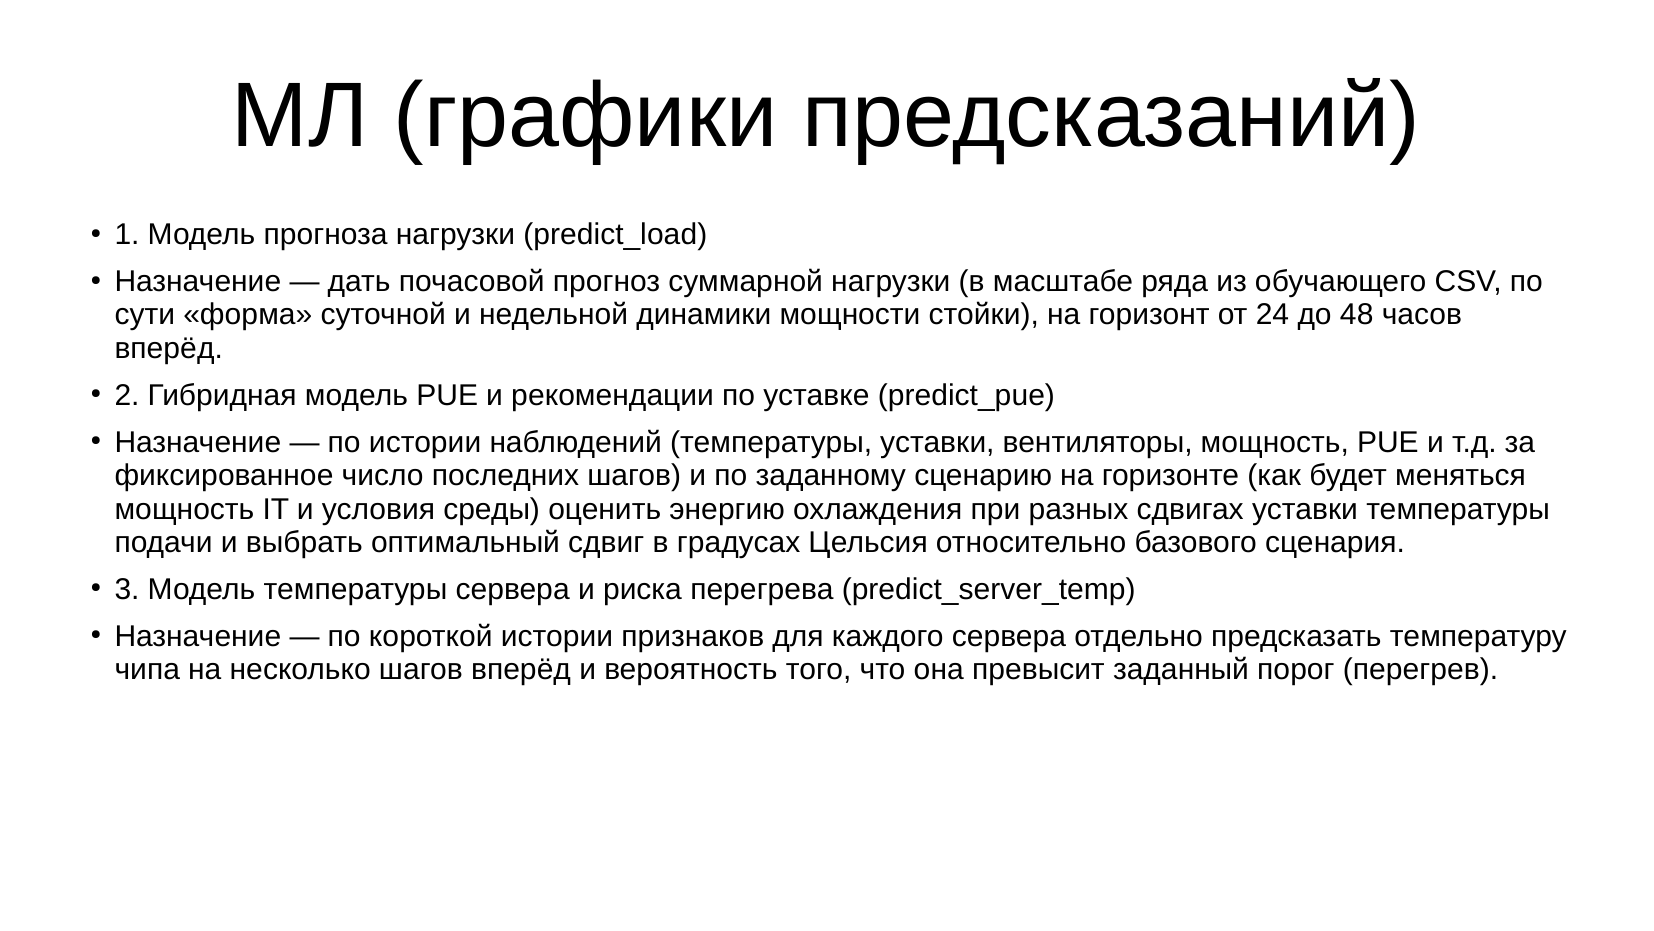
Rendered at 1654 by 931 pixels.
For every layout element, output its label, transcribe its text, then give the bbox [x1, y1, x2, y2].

list 1. Модель прогноза нагрузки (predict_load) Назначение — дать почасовой прогноз суммарной нагрузки (в масштабе ряда из обучающего CSV, по сути «форма» суточной и недельной динамики мощности стойки), на горизонт от 24 до 48 часов вперёд. 2. Гибридная модель PUE и рекомендации по уставке (predict_pue) Назначение — по истории наблюдений (температуры, уставки, вентиляторы, мощность, PUE и т.д. за фиксированное число последних шагов) и по заданному сценарию на горизонте (как будет меняться мощность IT и условия среды) оценить энергию охлаждения при разных сдвигах уставки температуры подачи и выбрать оптимальный сдвиг в градусах Цельсия относительно базового сценария. 3. Модель температуры сервера и риска перегрева (predict_server_temp) Назначение — по короткой истории признаков для каждого сервера отдельно предсказать температуру чипа на несколько шагов вперёд и вероятность того, что она превысит заданный порог (перегрев). [82, 217, 1571, 758]
title МЛ (графики предсказаний) [82, 37, 1571, 193]
